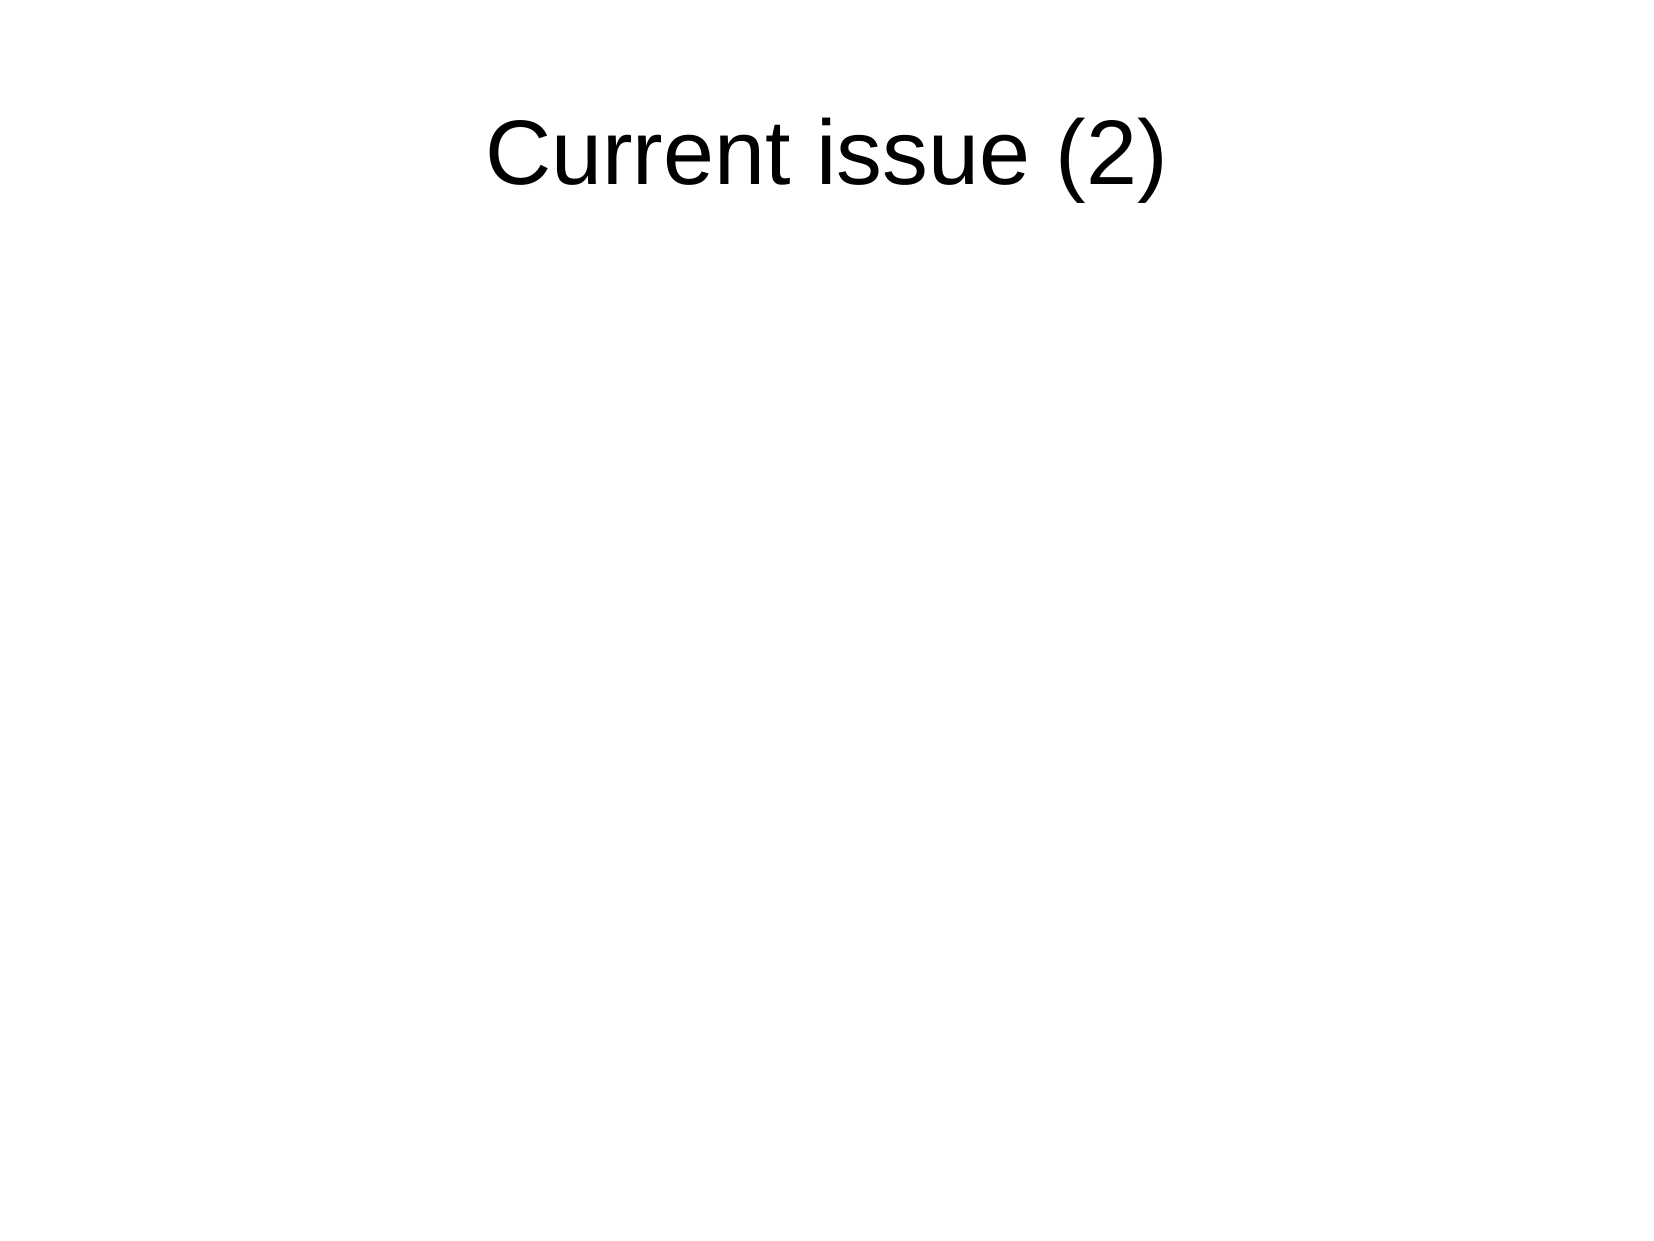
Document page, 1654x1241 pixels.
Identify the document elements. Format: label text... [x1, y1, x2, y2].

title Current issue (2) [82, 49, 1571, 257]
